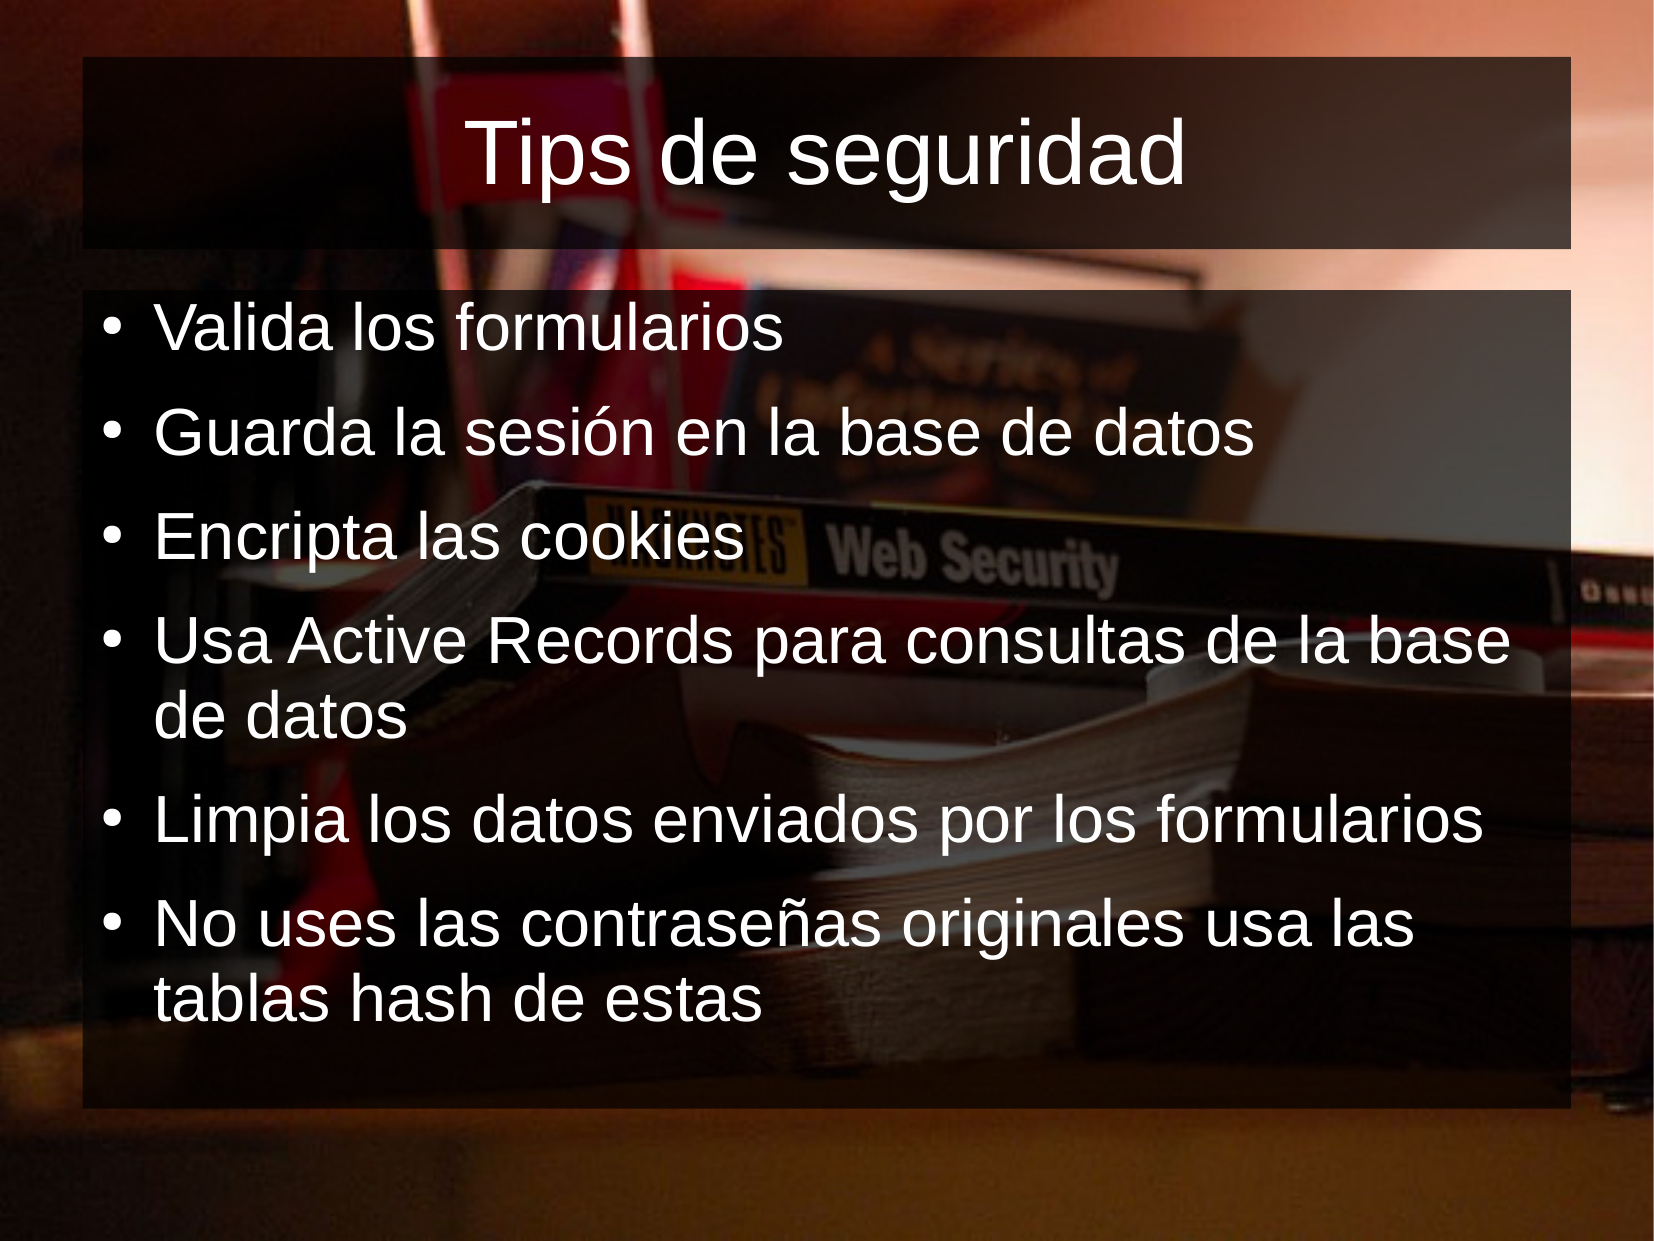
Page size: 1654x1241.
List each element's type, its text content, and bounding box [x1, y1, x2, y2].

list Valida los formularios Guarda la sesión en la base de datos Encripta las cookies Usa Active Records para consultas de la base de datos Limpia los datos enviados por los formularios No uses las contraseñas originales usa las tablas hash de estas [82, 290, 1571, 1109]
title Tips de seguridad [82, 56, 1571, 250]
picture [0, 0, 1654, 1241]
